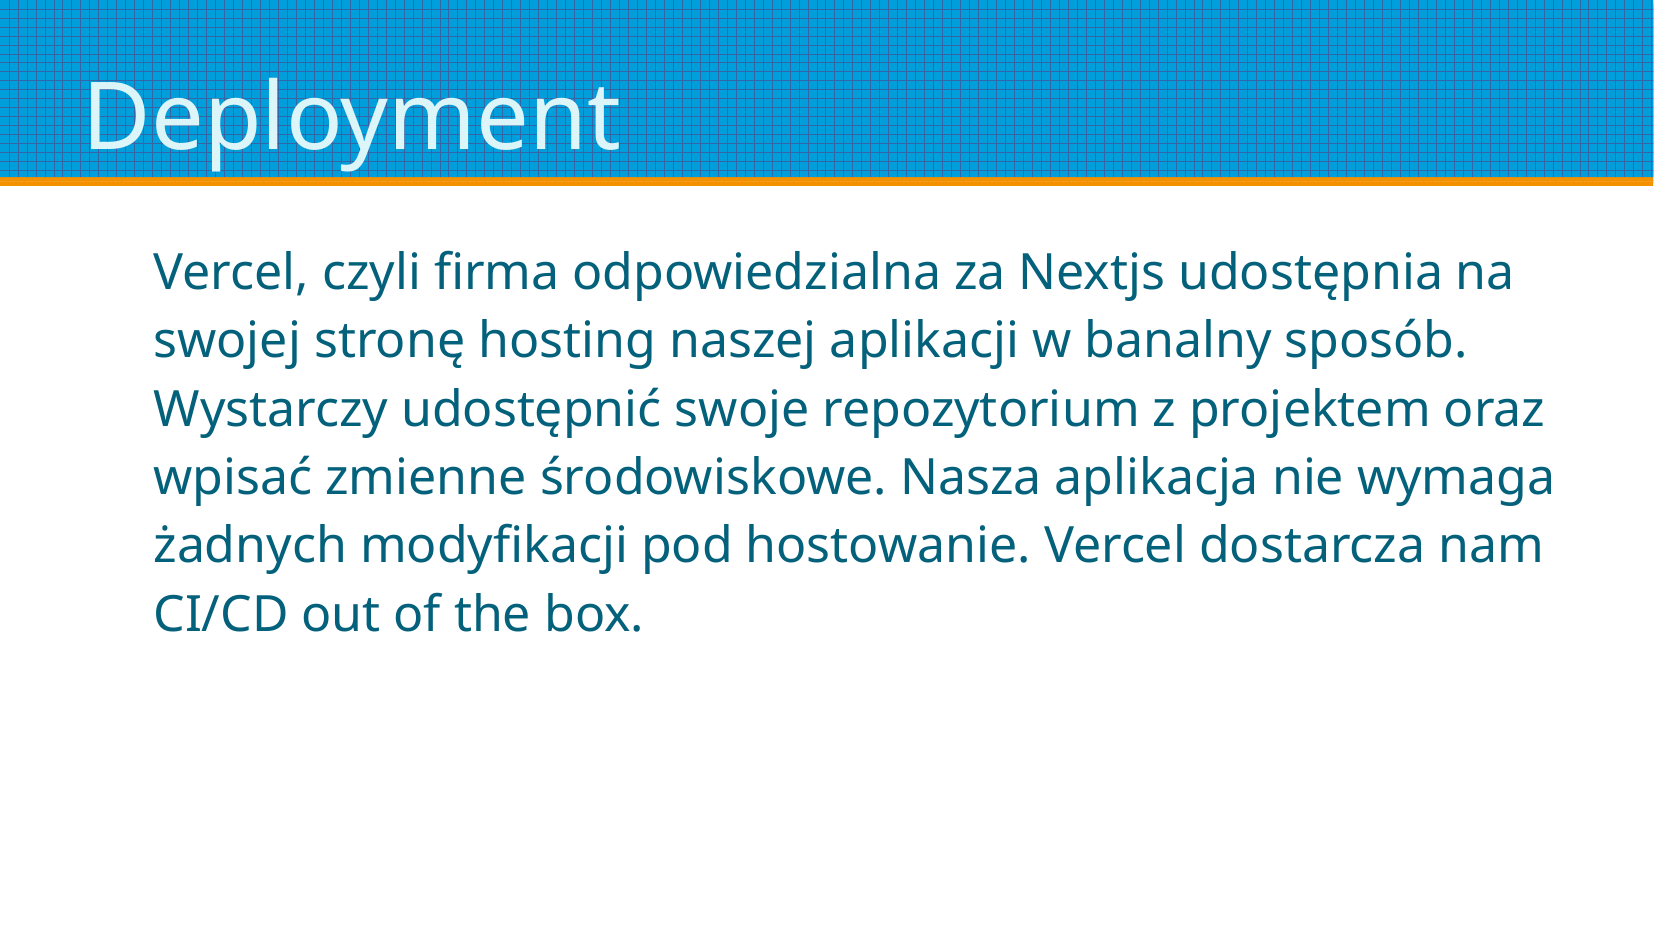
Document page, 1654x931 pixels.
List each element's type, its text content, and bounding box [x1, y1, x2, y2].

list Vercel, czyli firma odpowiedzialna za Nextjs udostępnia na swojej stronę hosting naszej aplikacji w banalny sposób. Wystarczy udostępnić swoje repozytorium z projektem oraz wpisać zmienne środowiskowe. Nasza aplikacja nie wymaga żadnych modyfikacji pod hostowanie. Vercel dostarcza nam CI/CD out of the box. [82, 236, 1571, 813]
title Deployment [82, 14, 1571, 178]
